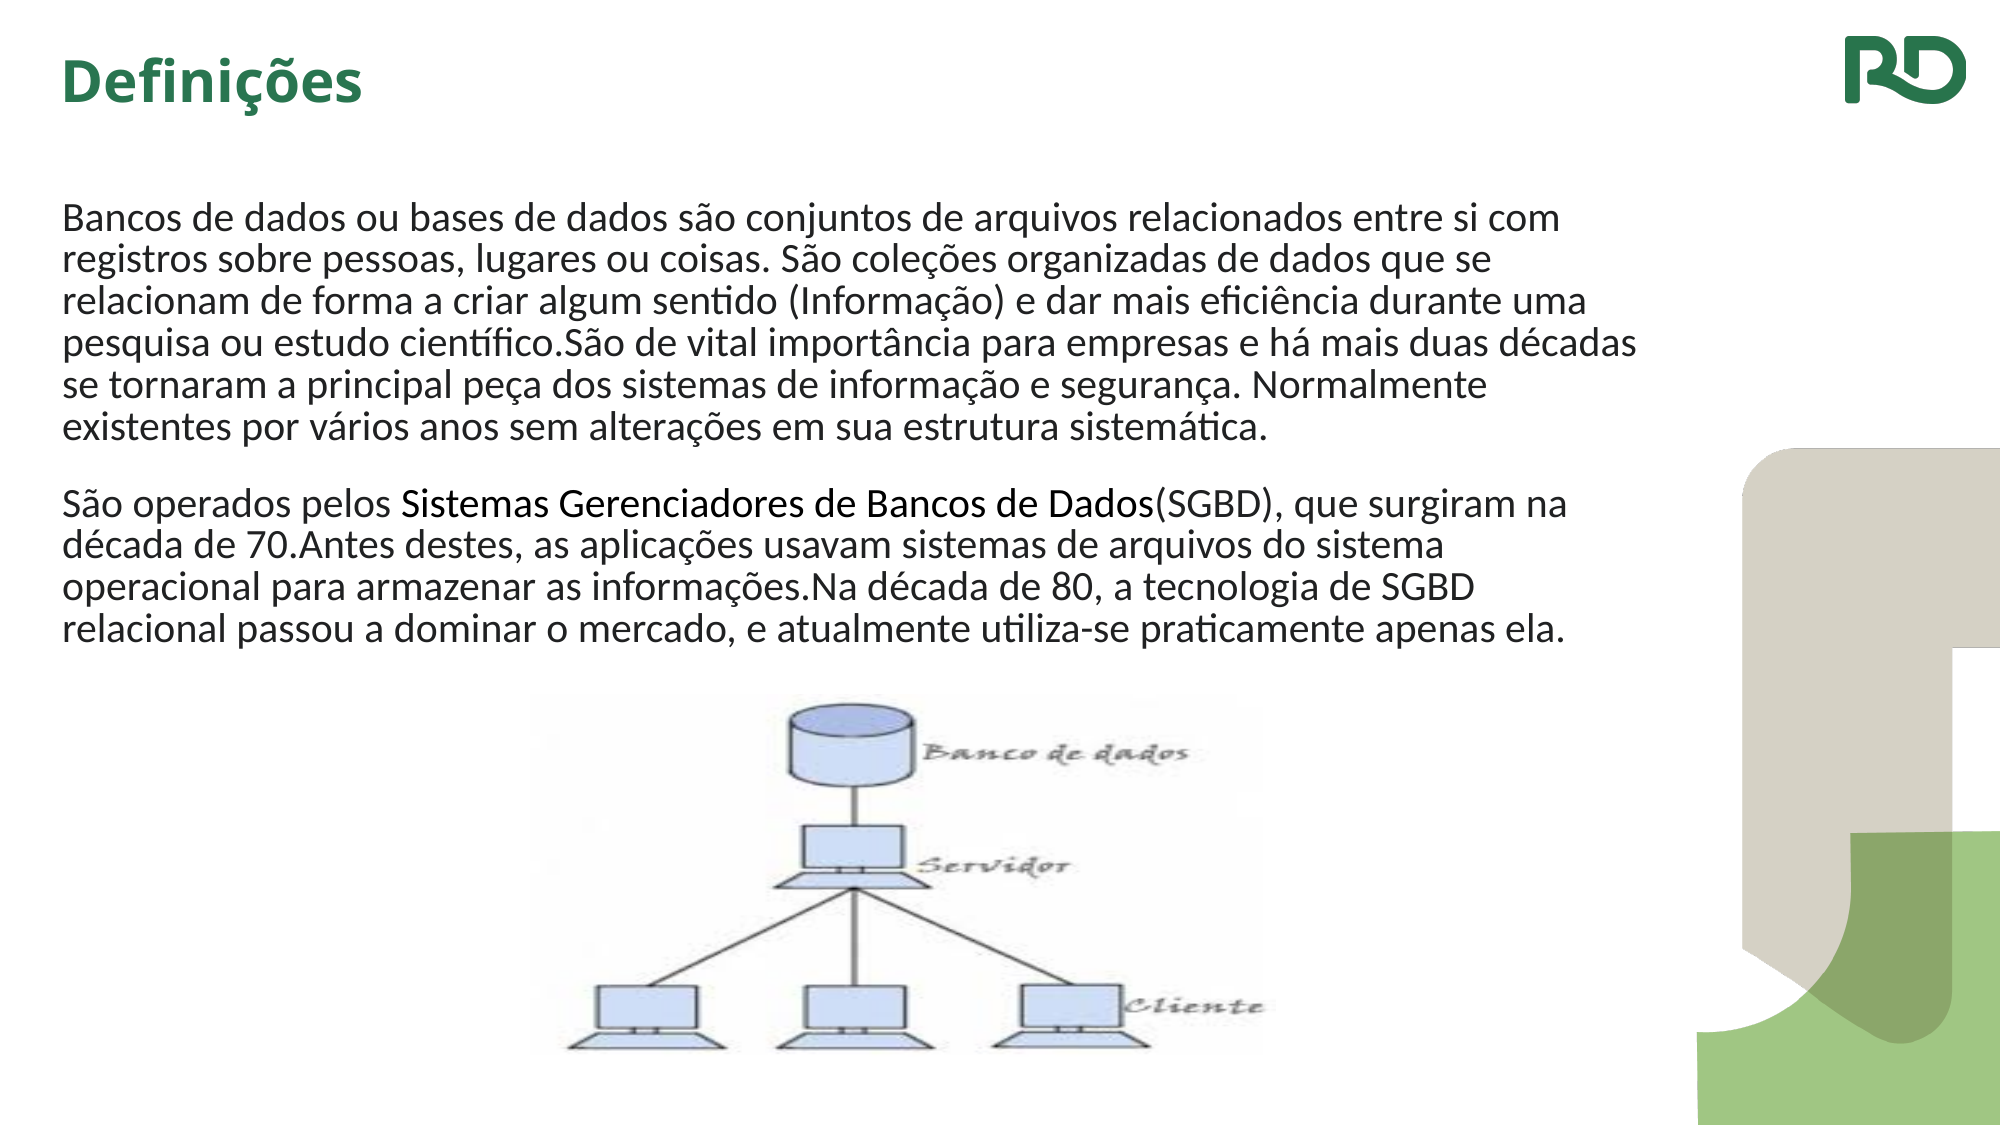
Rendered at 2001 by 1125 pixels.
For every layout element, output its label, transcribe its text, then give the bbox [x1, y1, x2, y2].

text_box Definições [45, 45, 1489, 193]
picture [507, 694, 1276, 1063]
picture [1683, 416, 2000, 1125]
text_box Bancos de dados ou bases de dados são conjuntos de arquivos relacionados entre si com registros sobre pessoas, lugares ou coisas. São coleções organizadas de dados que se relacionam de forma a criar algum sentido (Informação) e dar mais eficiência durante uma pesquisa ou estudo científico.São de vital importância para empresas e há mais duas décadas se tornaram a principal peça dos sistemas de informação e segurança. Normalmente existentes por vários anos sem alterações em sua estrutura sistemática. São operados pelos Sistemas Gerenciadores de Bancos de Dados(SGBD), que surgiram na década de 70.Antes destes, as aplicações usavam sistemas de arquivos do sistema operacional para armazenar as informações.Na década de 80, a tecnologia de SGBD relacional passou a dominar o mercado, e atualmente utiliza-se praticamente apenas ela. [47, 192, 1654, 674]
